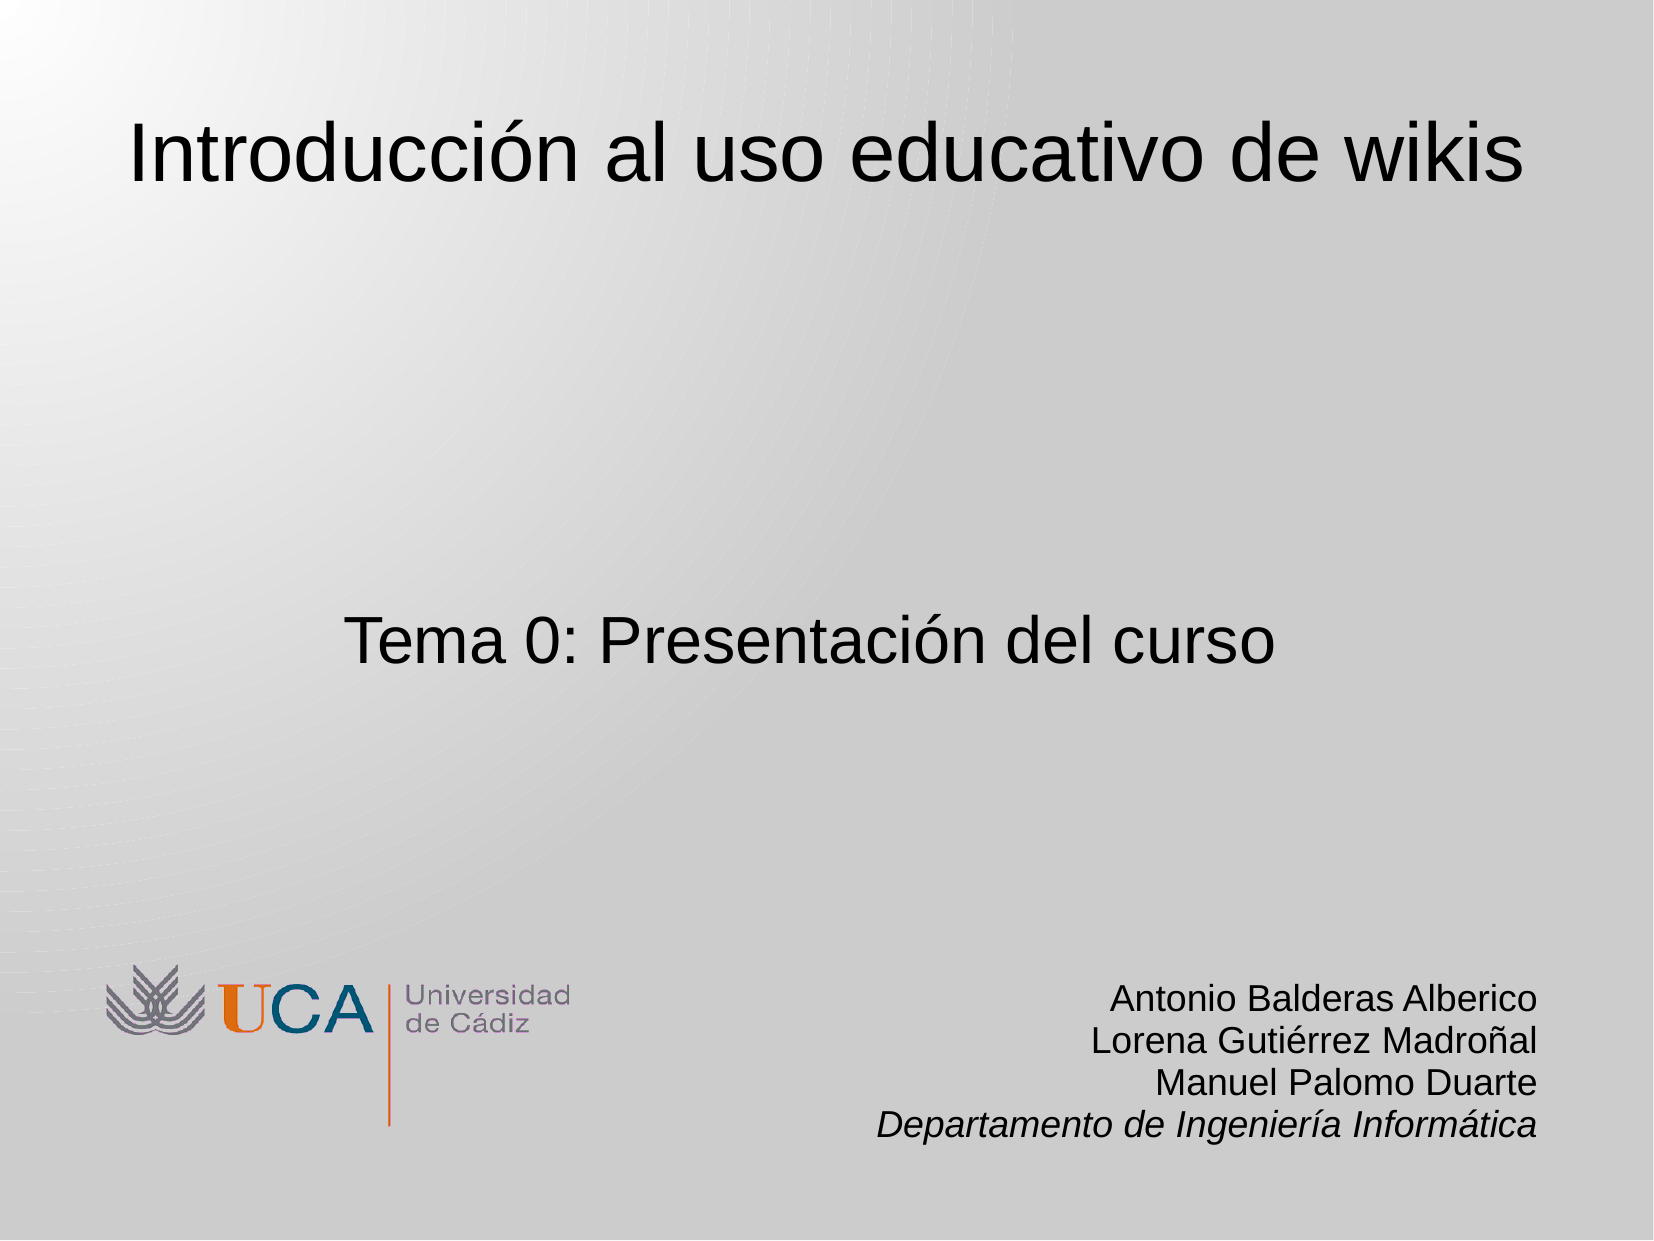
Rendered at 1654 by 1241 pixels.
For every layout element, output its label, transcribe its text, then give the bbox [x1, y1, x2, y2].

picture [101, 956, 579, 1134]
title Introducción al uso educativo de wikis [82, 49, 1571, 257]
subtitle Tema 0: Presentación del curso Antonio Balderas Alberico Lorena Gutiérrez Madroñal Manuel Palomo Duarte Departamento de Ingeniería Informática [82, 154, 1538, 1146]
